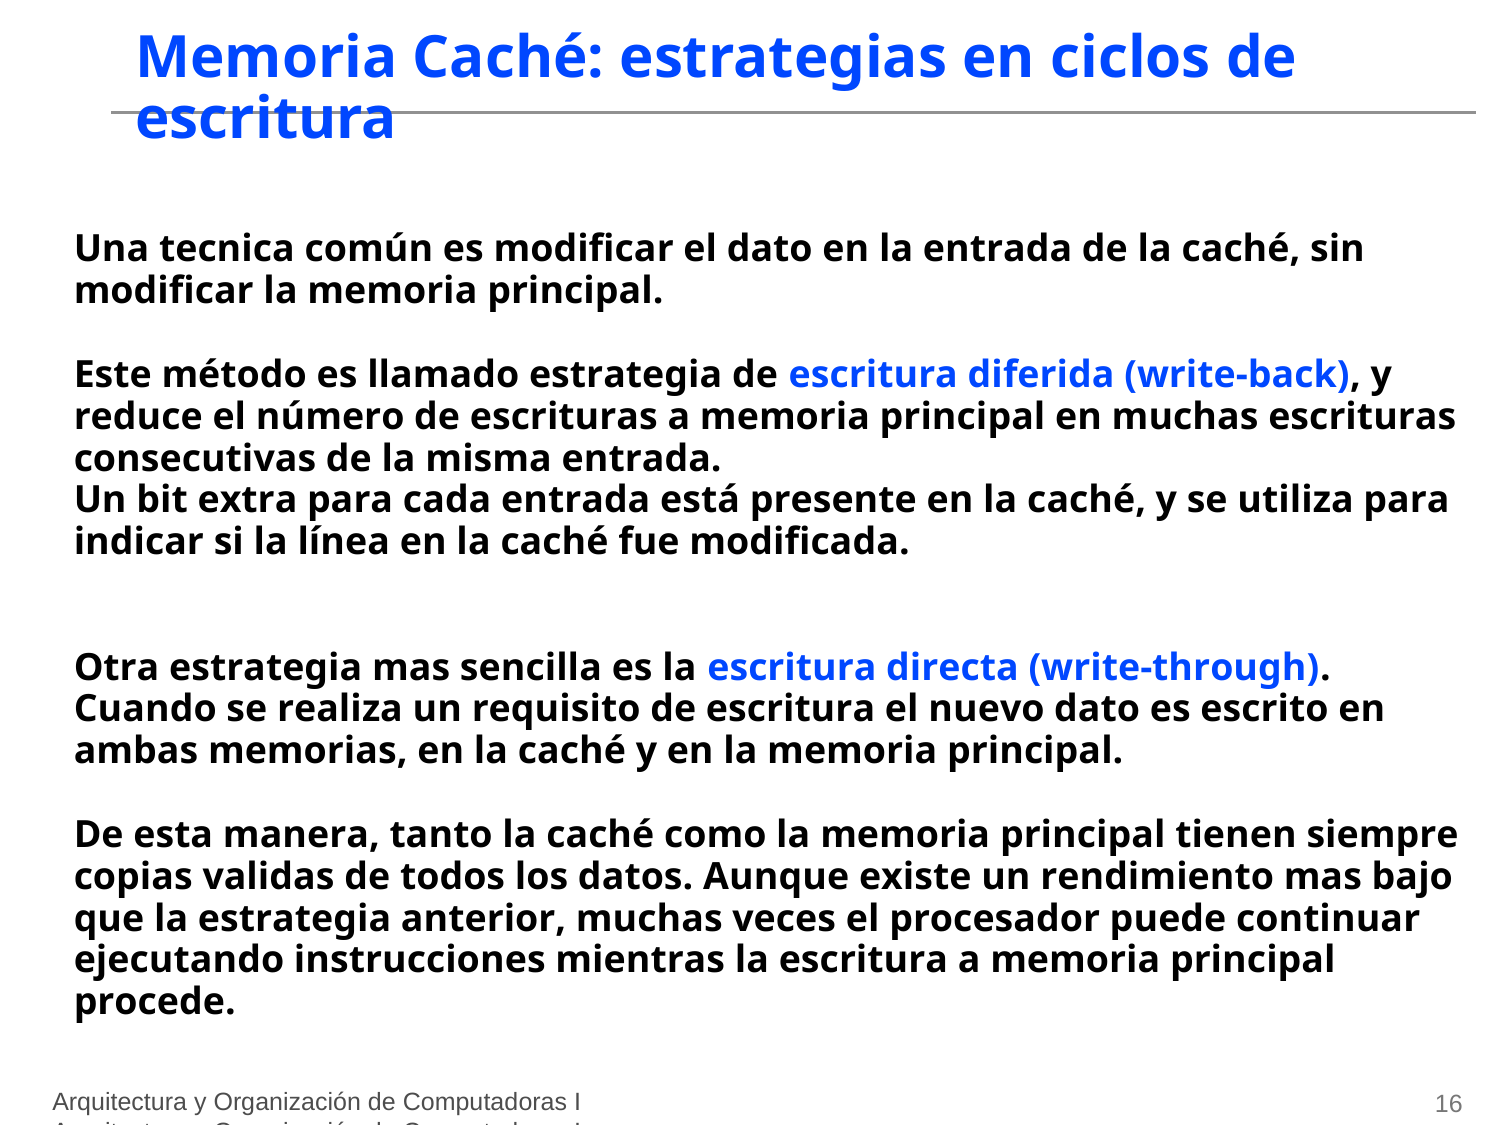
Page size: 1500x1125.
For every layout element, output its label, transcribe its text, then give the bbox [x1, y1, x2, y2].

title Memoria Caché: estrategias en ciclos de escritura [125, 24, 1430, 134]
text_box Una tecnica común es modificar el dato en la entrada de la caché, sin modificar la memoria principal. Este método es llamado estrategia de escritura diferida (write-back), y reduce el número de escrituras a memoria principal en muchas escrituras consecutivas de la misma entrada. Un bit extra para cada entrada está presente en la caché, y se utiliza para indicar si la línea en la caché fue modificada. Otra estrategia mas sencilla es la escritura directa (write-through). Cuando se realiza un requisito de escritura el nuevo dato es escrito en ambas memorias, en la caché y en la memoria principal. De esta manera, tanto la caché como la memoria principal tienen siempre copias validas de todos los datos. Aunque existe un rendimiento mas bajo que la estrategia anterior, muchas veces el procesador puede continuar ejecutando instrucciones mientras la escritura a memoria principal procede. [59, 134, 1477, 947]
